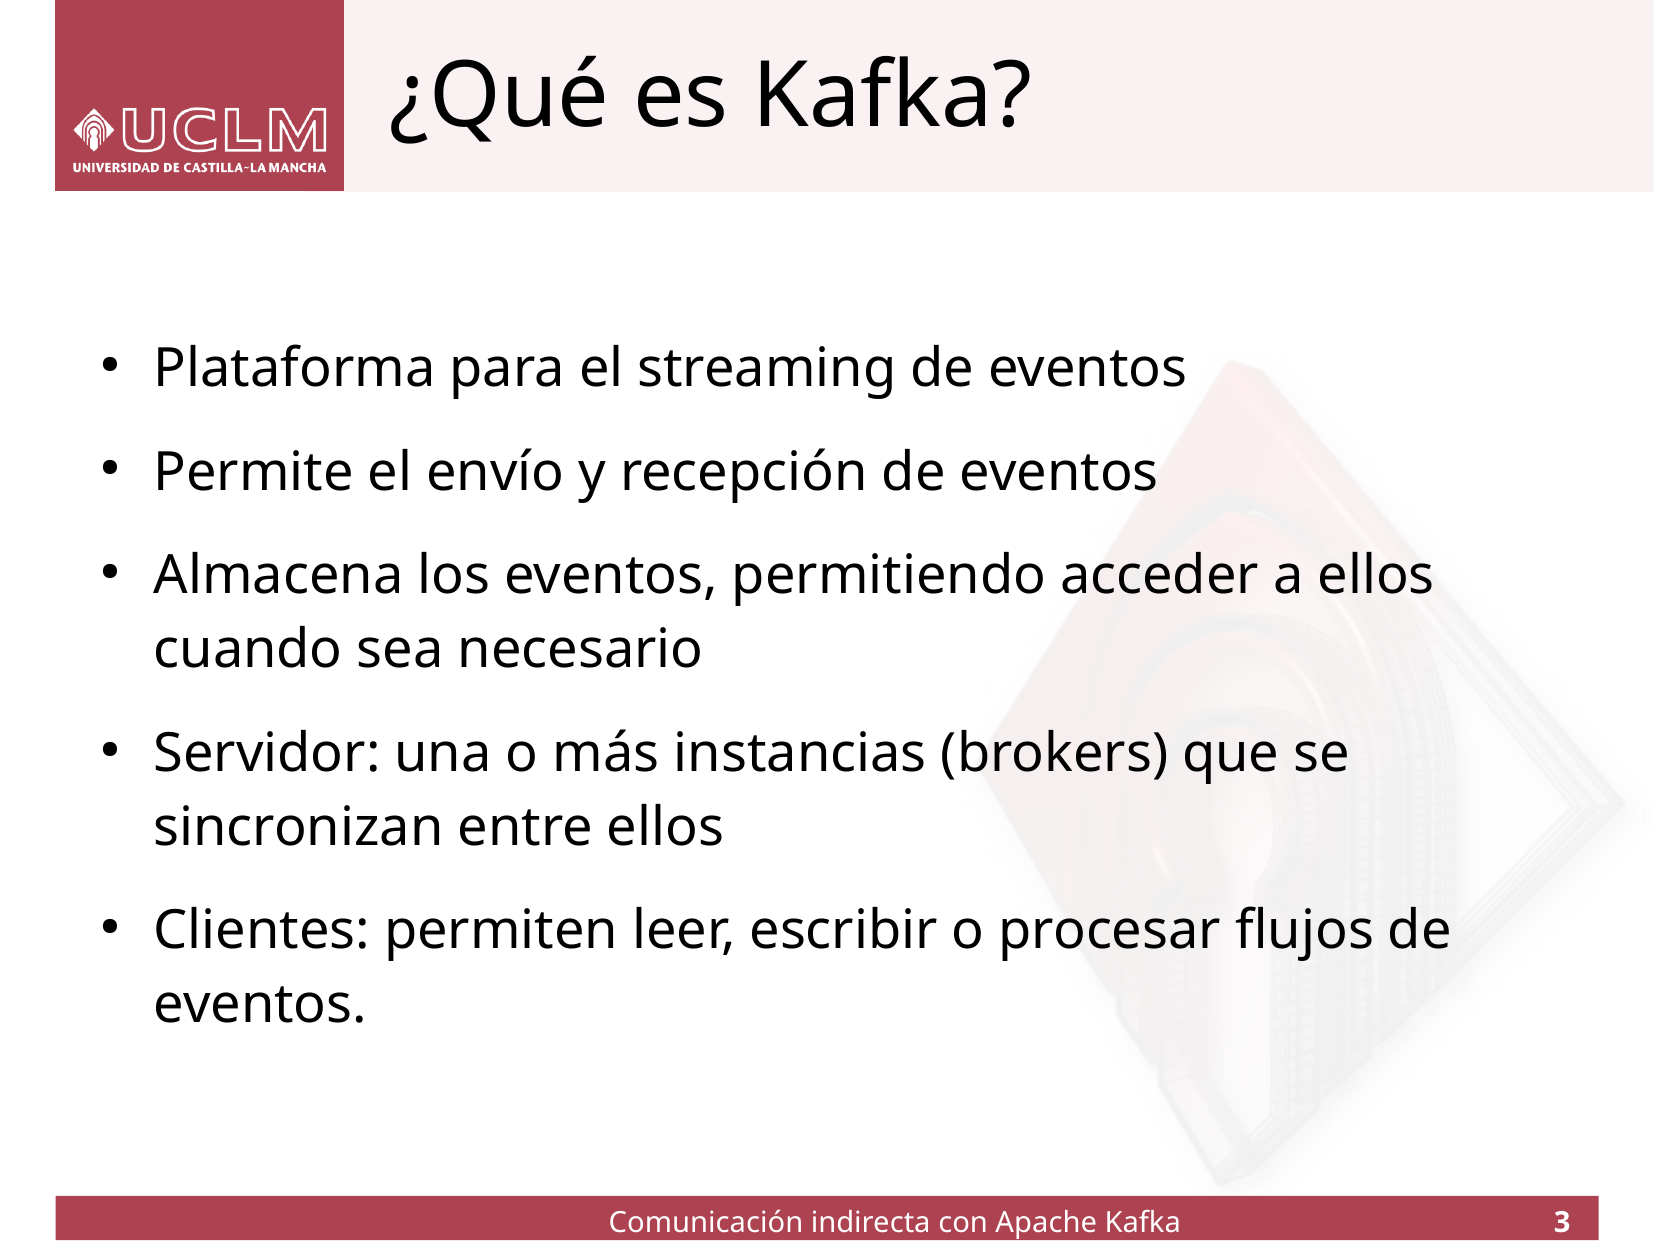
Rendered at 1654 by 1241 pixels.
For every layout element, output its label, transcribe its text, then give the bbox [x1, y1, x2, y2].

picture [55, 0, 344, 191]
list Plataforma para el streaming de eventos Permite el envío y recepción de eventos Almacena los eventos, permitiendo acceder a ellos cuando sea necesario Servidor: una o más instancias (brokers) que se sincronizan entre ellos Clientes: permiten leer, escribir o procesar flujos de eventos. [82, 225, 1608, 1170]
title ¿Qué es Kafka? [389, 7, 1615, 185]
